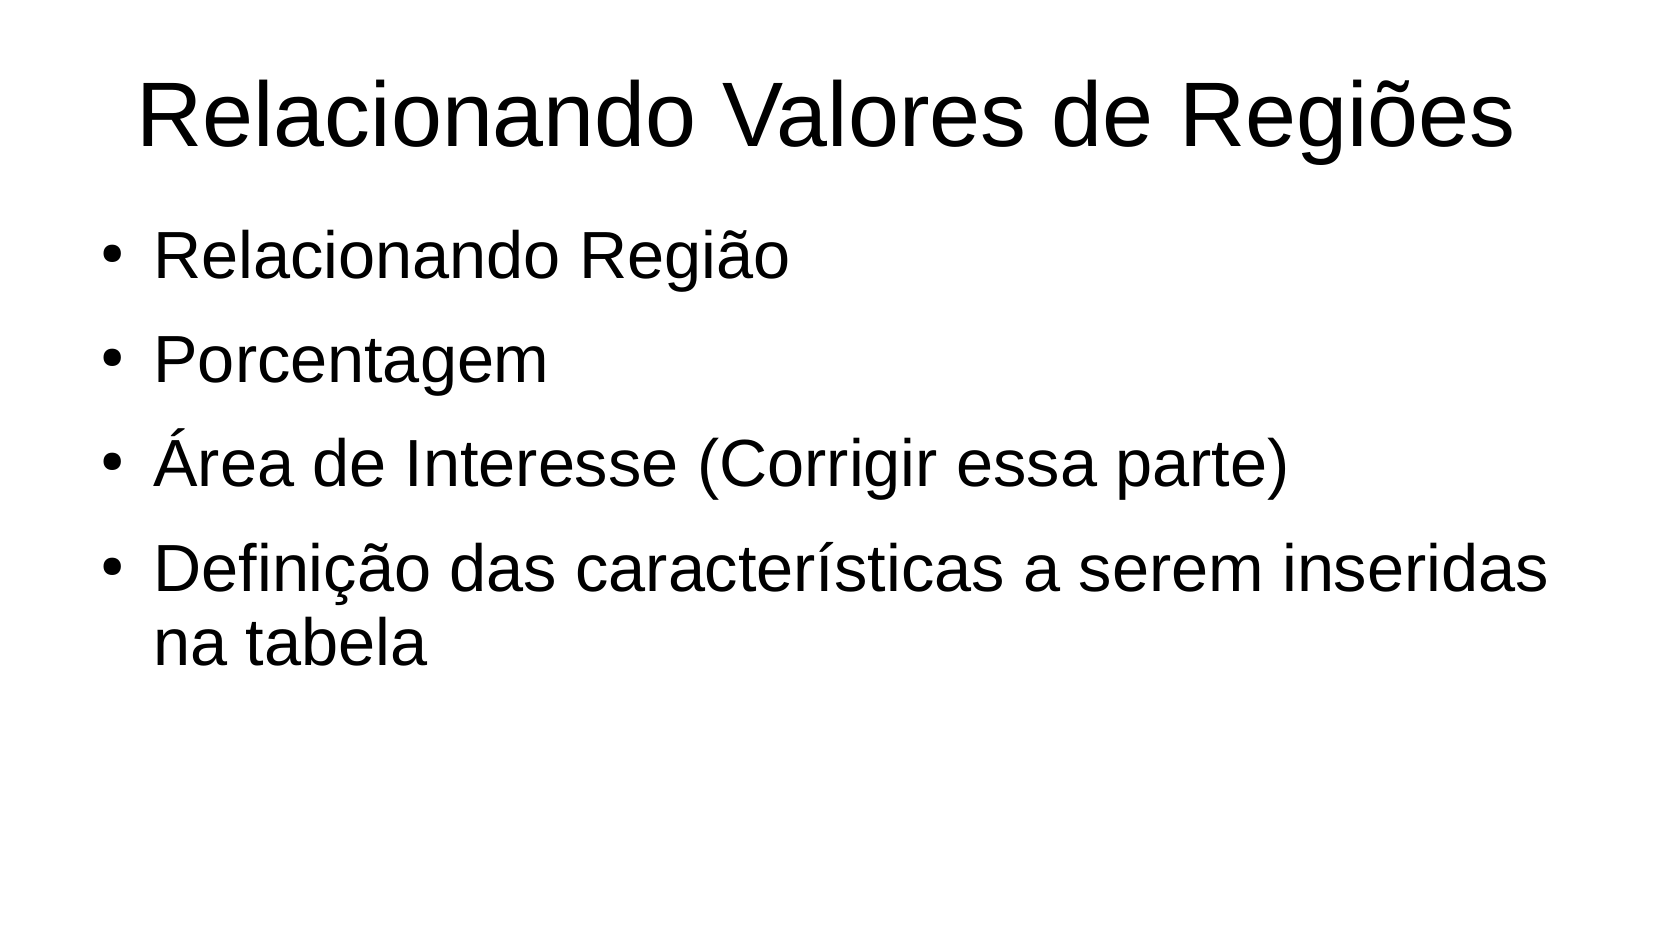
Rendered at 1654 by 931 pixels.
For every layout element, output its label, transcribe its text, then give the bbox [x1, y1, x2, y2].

list Relacionando Região Porcentagem Área de Interesse (Corrigir essa parte) Definição das características a serem inseridas na tabela [82, 217, 1571, 758]
title Relacionando Valores de Regiões [82, 37, 1571, 193]
